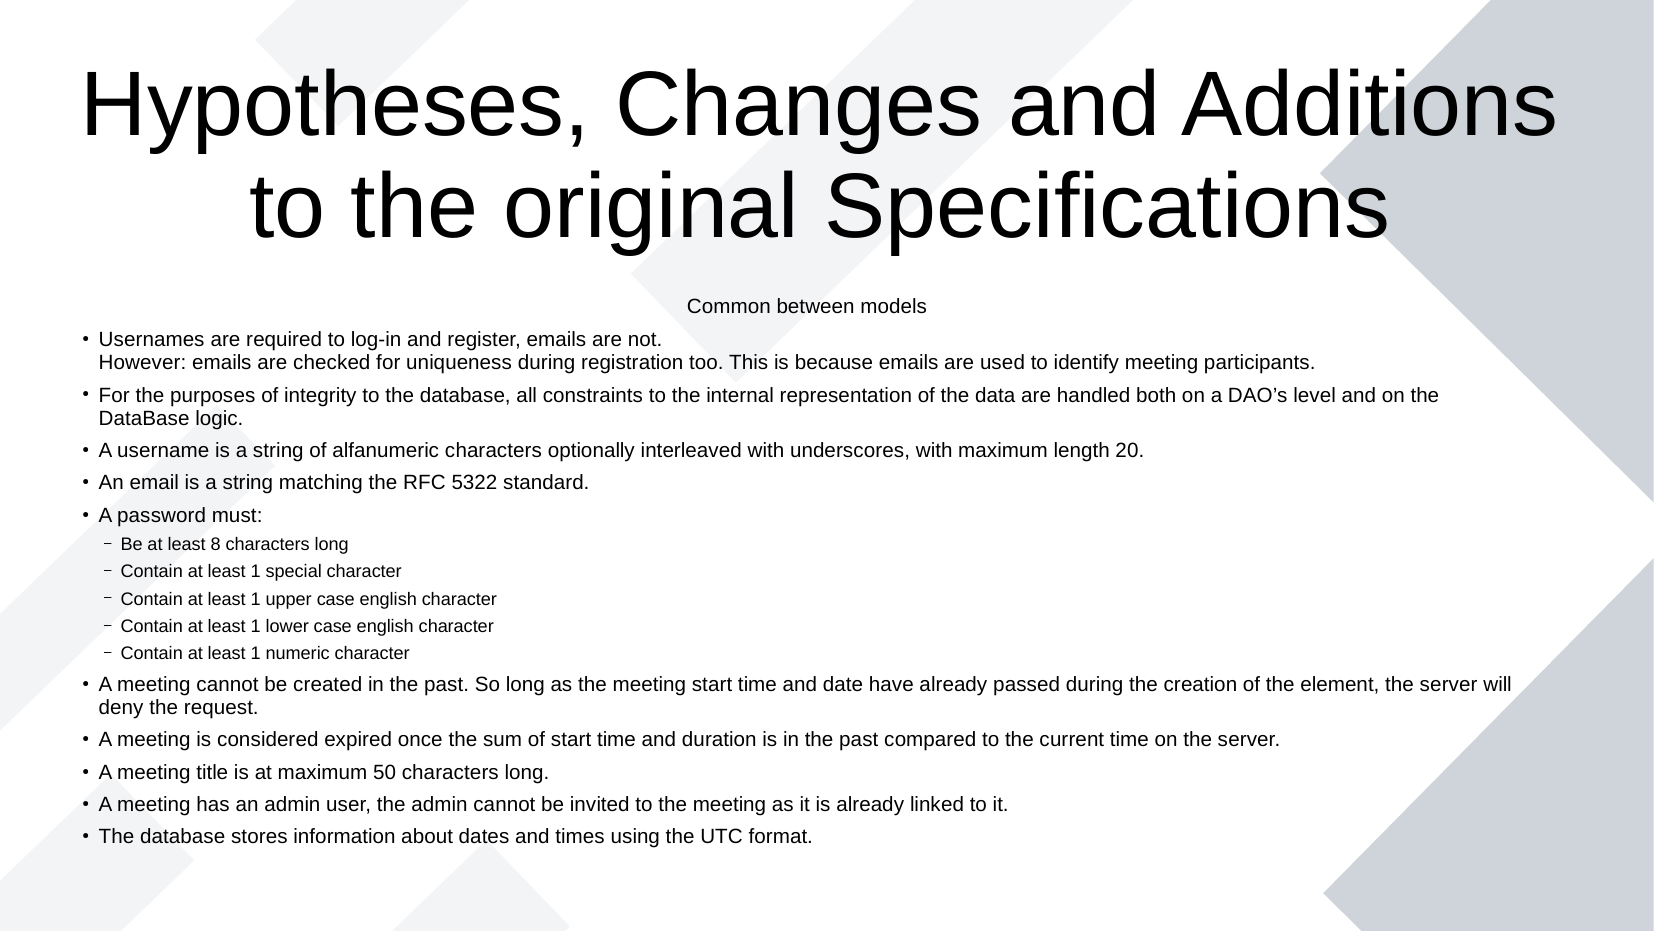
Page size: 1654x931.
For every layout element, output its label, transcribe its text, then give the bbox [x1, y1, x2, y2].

title Hypotheses, Changes and Additions to the original Specifications [76, 0, 1565, 610]
list Common between models Usernames are required to log-in and register, emails are not. However: emails are checked for uniqueness during registration too. This is because emails are used to identify meeting participants. For the purposes of integrity to the database, all constraints to the internal representation of the data are handled both on a DAO’s level and on the DataBase logic. A username is a string of alfanumeric characters optionally interleaved with underscores, with maximum length 20. An email is a string matching the RFC 5322 standard. A password must: Be at least 8 characters long Contain at least 1 special character Contain at least 1 upper case english character Contain at least 1 lower case english character Contain at least 1 numeric character A meeting cannot be created in the past. So long as the meeting start time and date have already passed during the creation of the element, the server will deny the request. A meeting is considered expired once the sum of start time and duration is in the past compared to the current time on the server. A meeting title is at maximum 50 characters long. A meeting has an admin user, the admin cannot be invited to the meeting as it is already linked to it. The database stores information about dates and times using the UTC format. [76, 295, 1538, 863]
